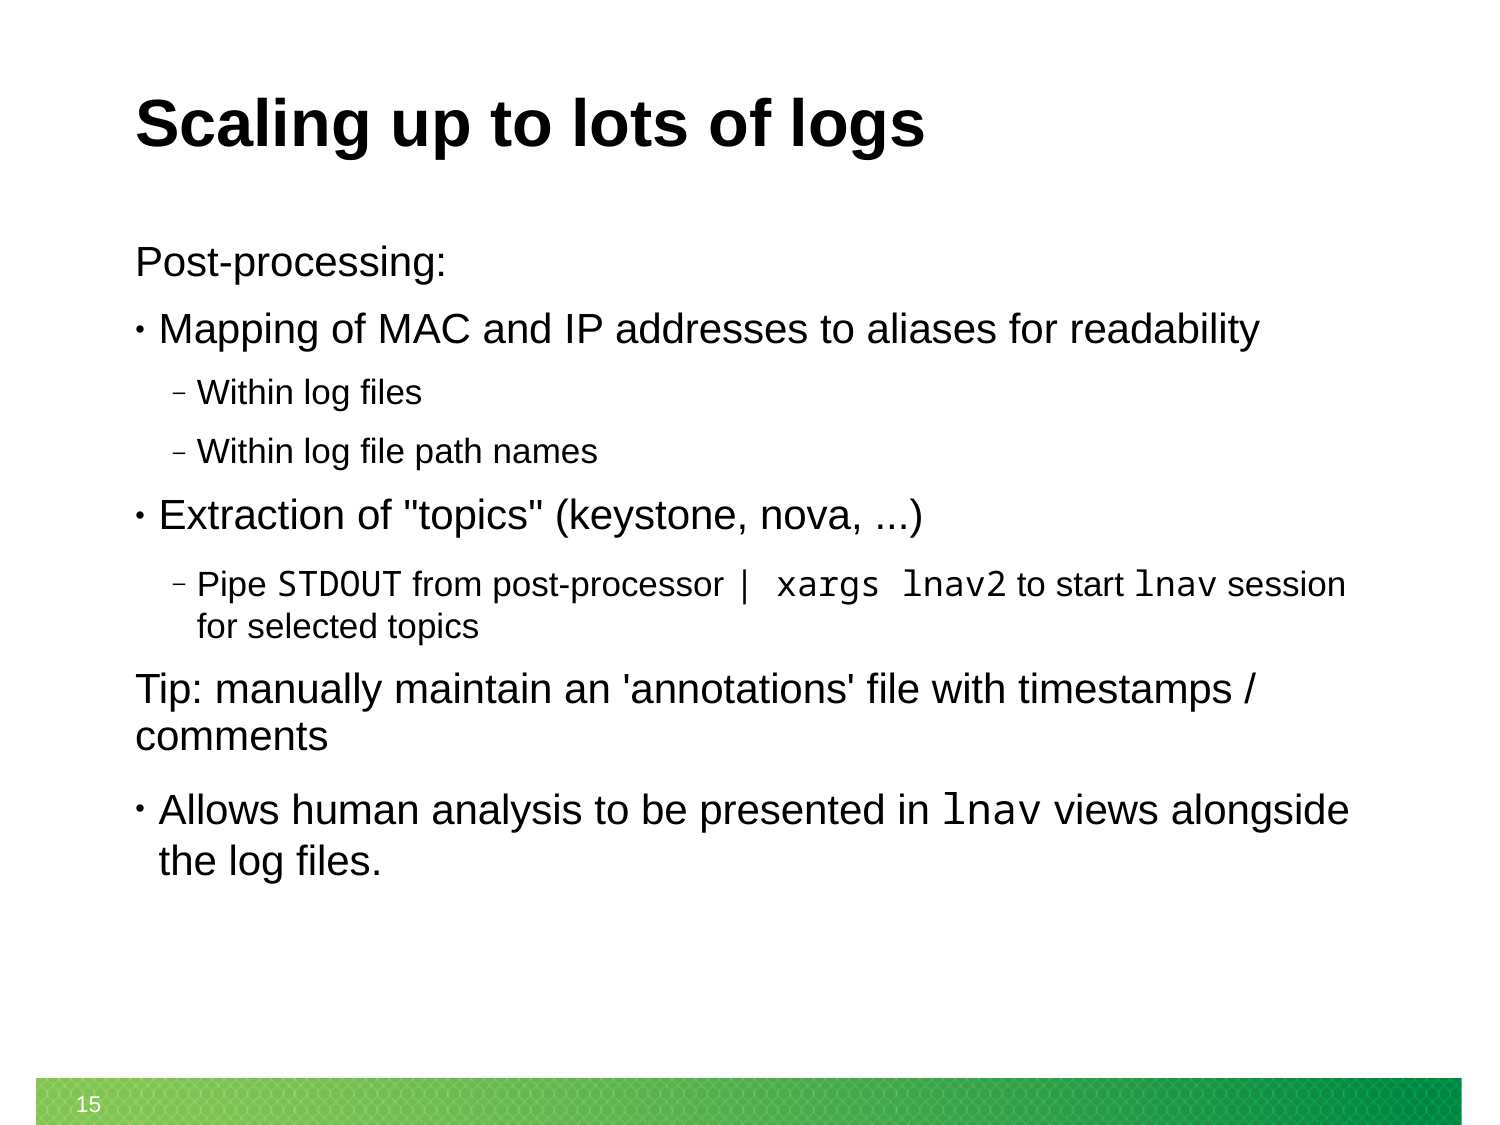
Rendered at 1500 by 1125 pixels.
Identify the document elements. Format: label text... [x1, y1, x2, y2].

title Scaling up to lots of logs [135, 41, 1372, 204]
picture [36, 1078, 1462, 1125]
list Post-processing: Mapping of MAC and IP addresses to aliases for readability Within log files Within log file path names Extraction of "topics" (keystone, nova, ...) Pipe STDOUT from post-processor | xargs lnav2 to start lnav session for selected topics Tip: manually maintain an 'annotations' file with timestamps / comments Allows human analysis to be presented in lnav views alongside the log files. [135, 238, 1372, 892]
